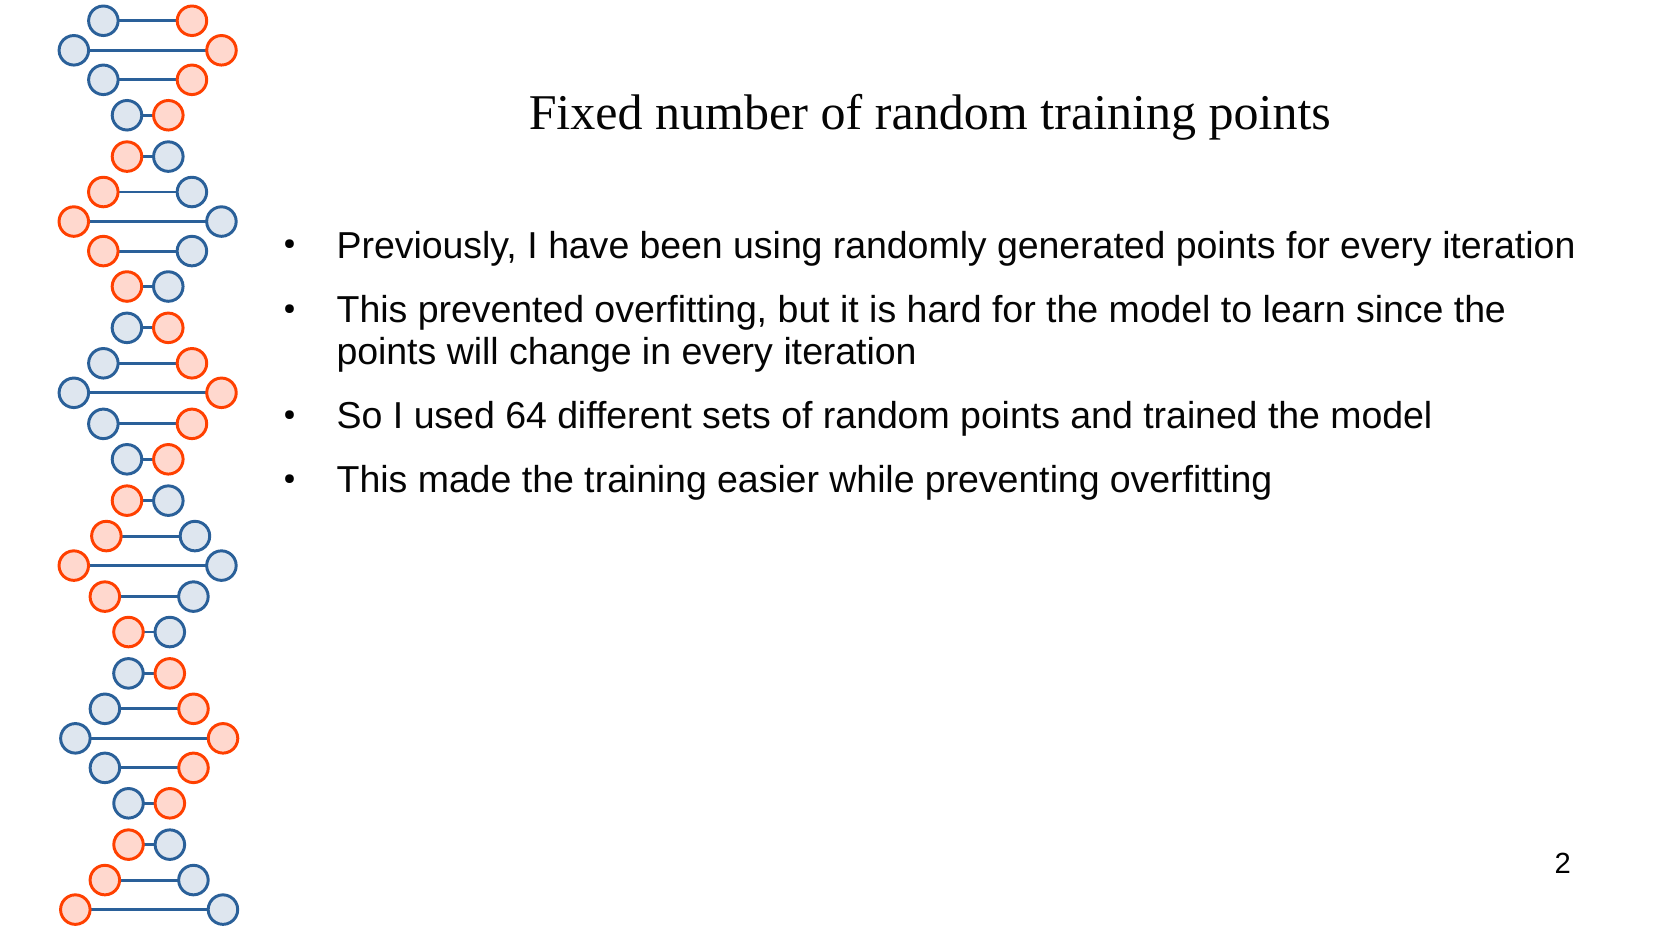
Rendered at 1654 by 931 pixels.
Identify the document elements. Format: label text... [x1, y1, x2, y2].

title Fixed number of random training points [265, 35, 1595, 189]
list Previously, I have been using randomly generated points for every iteration This prevented overfitting, but it is hard for the model to learn since the points will change in every iteration So I used 64 different sets of random points and trained the model This made the training easier while preventing overfitting [265, 224, 1595, 764]
